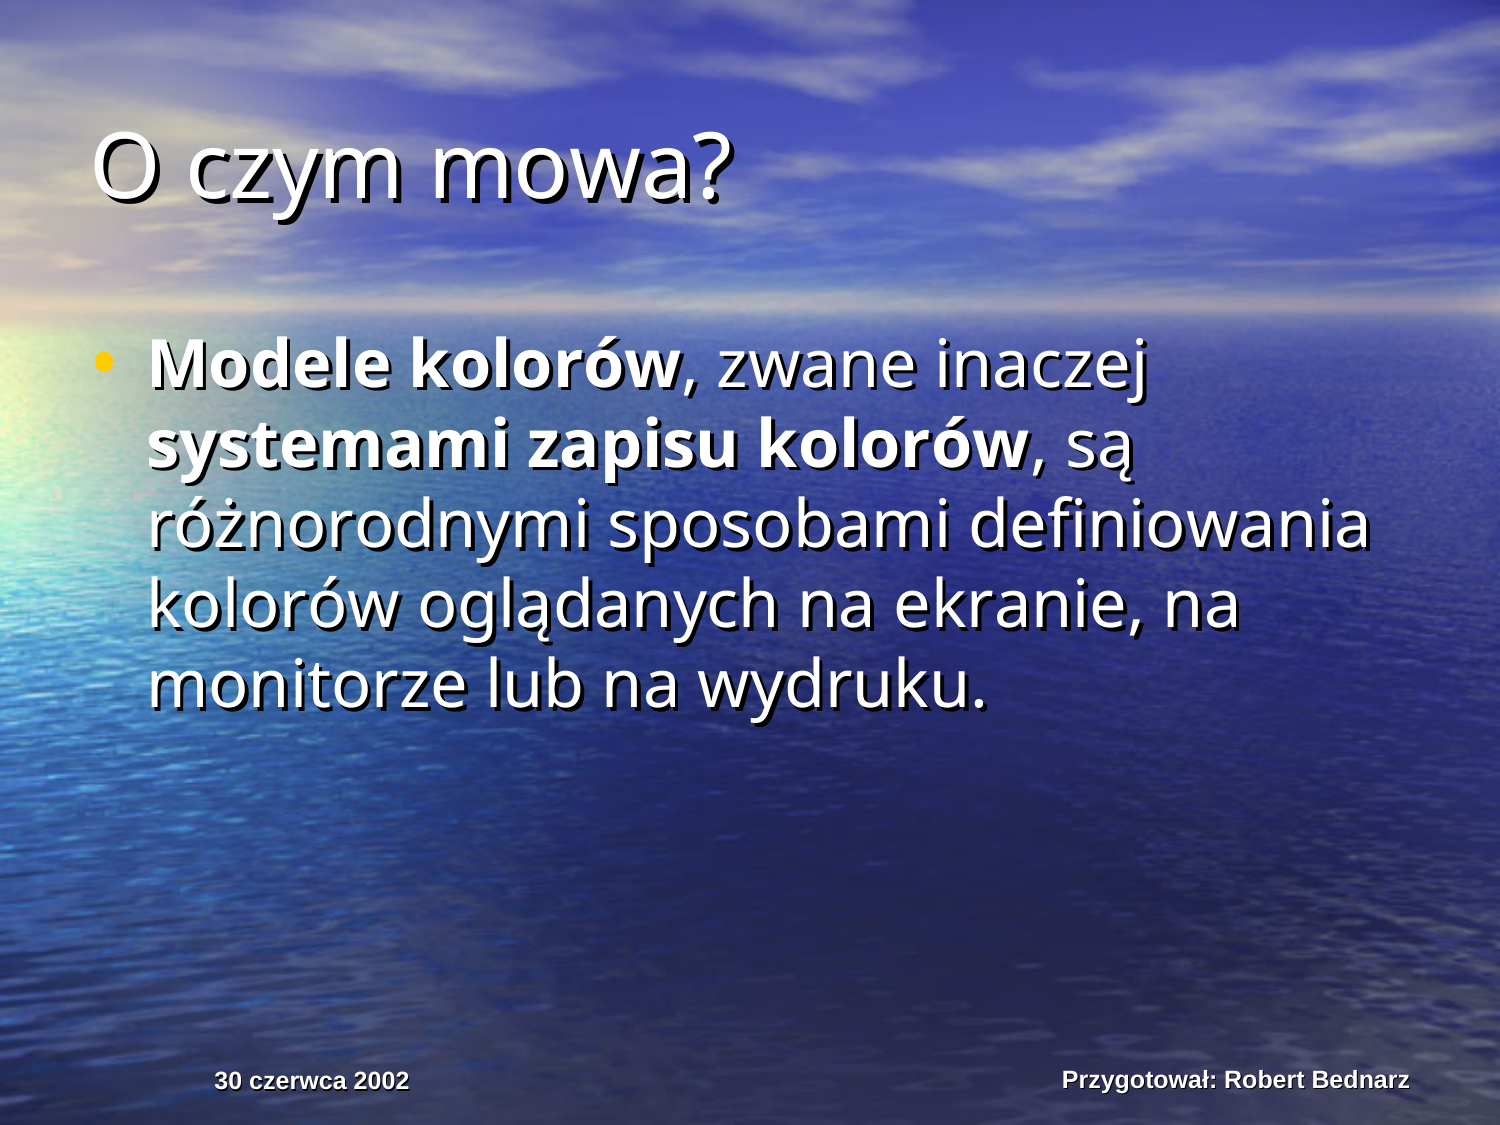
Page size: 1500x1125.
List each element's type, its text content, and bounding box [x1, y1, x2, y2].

list Modele kolorów, zwane inaczej systemami zapisu kolorów, są różnorodnymi sposobami definiowania kolorów oglądanych na ekranie, na monitorze lub na wydruku. [75, 312, 1426, 764]
title O czym mowa? [75, 47, 1426, 276]
picture [0, 0, 1500, 1125]
